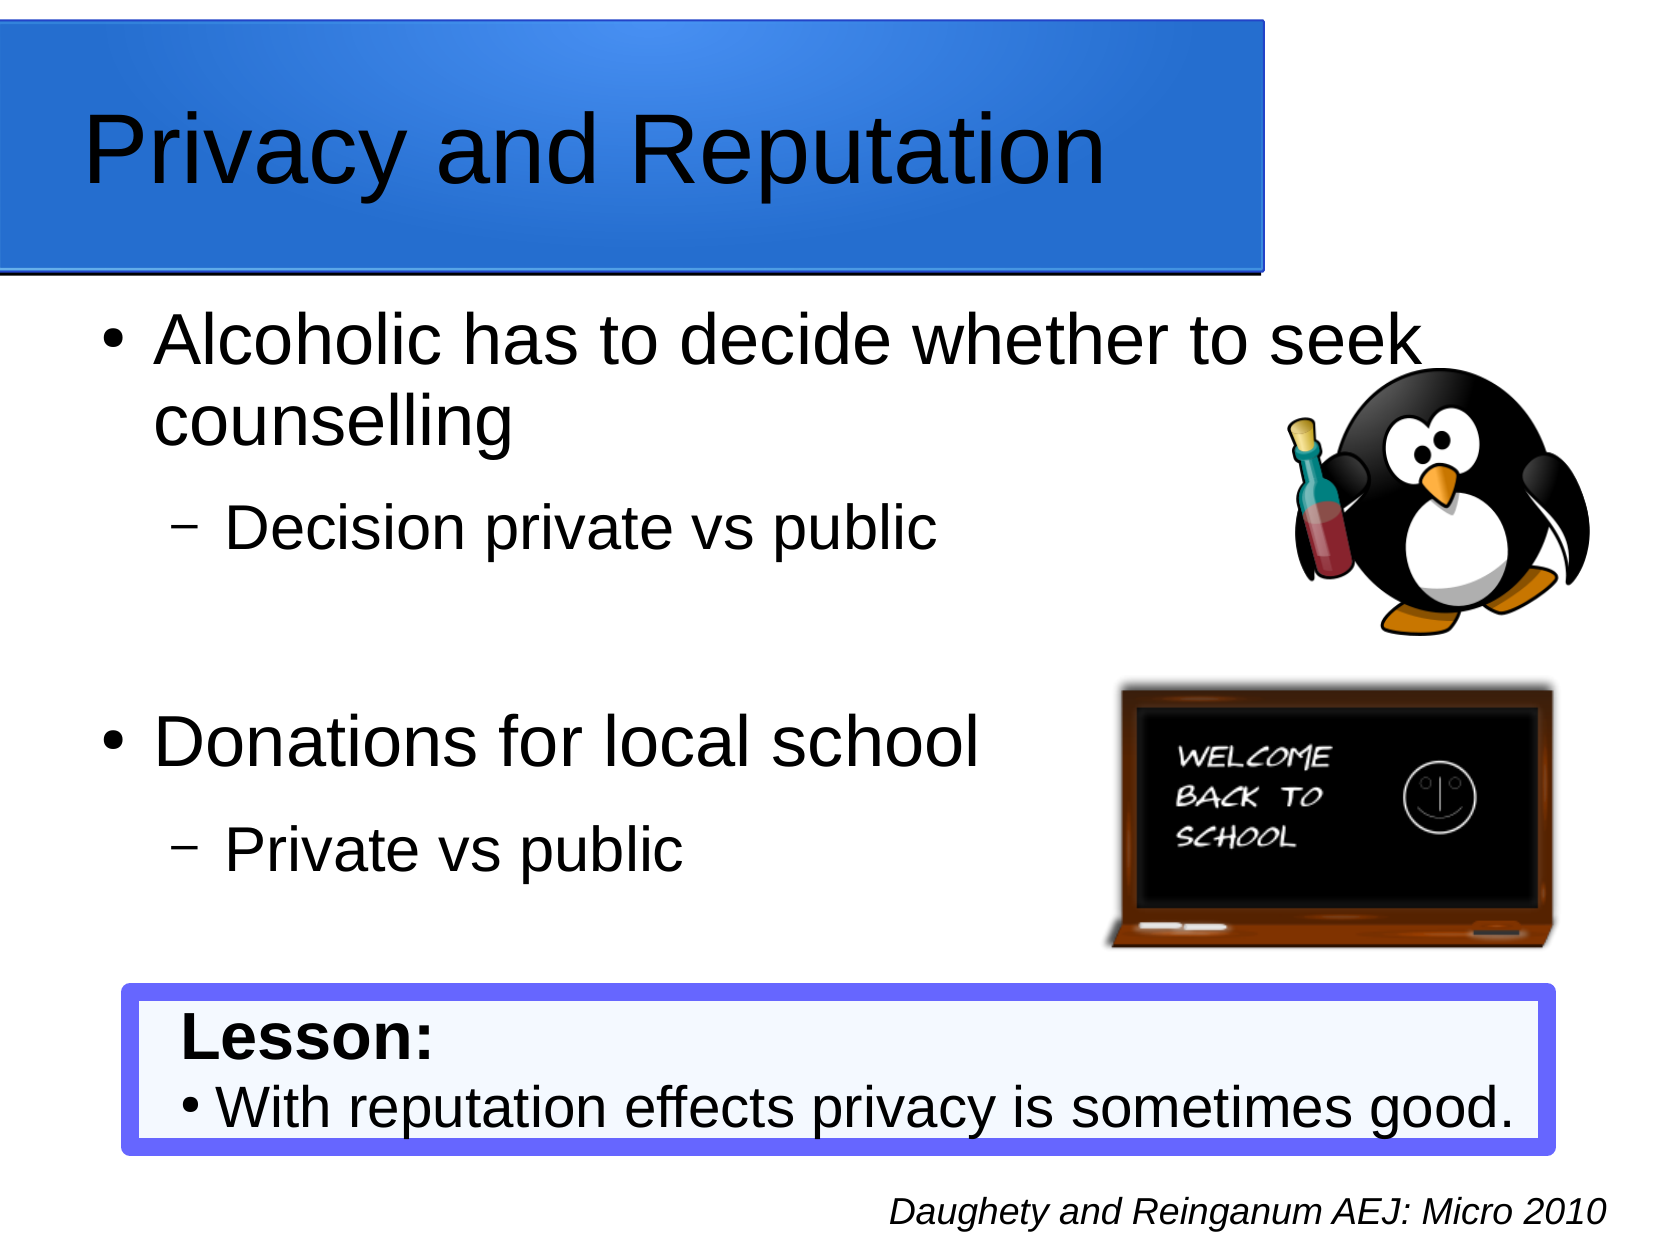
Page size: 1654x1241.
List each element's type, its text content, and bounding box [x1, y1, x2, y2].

title Privacy and Reputation [82, 47, 1235, 252]
text_box Lesson: With reputation effects privacy is sometimes good. [129, 992, 1548, 1147]
picture [1287, 368, 1590, 636]
picture [1098, 675, 1568, 957]
list Alcoholic has to decide whether to seek counselling Decision private vs public Donations for local school Private vs public [82, 299, 1571, 1019]
text_box Daughety and Reinganum AEJ: Micro 2010 [874, 1183, 1630, 1241]
